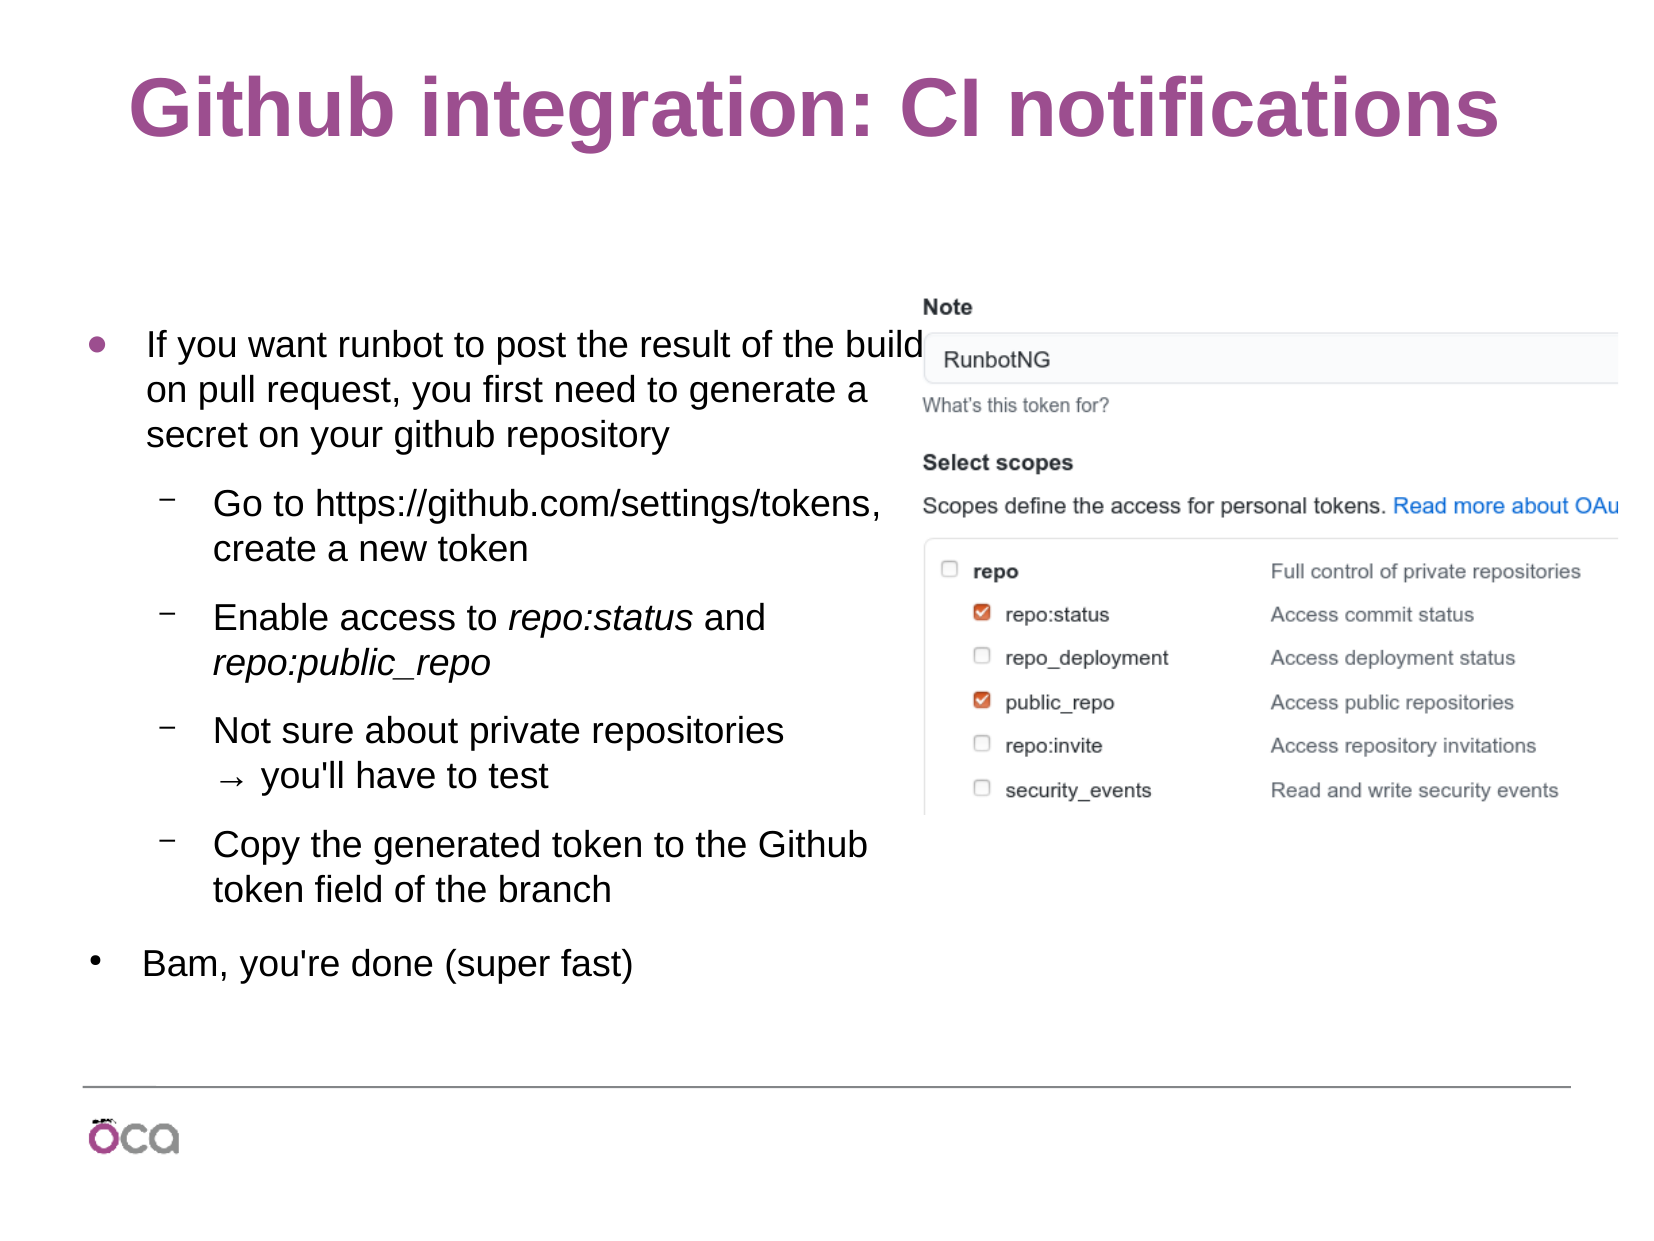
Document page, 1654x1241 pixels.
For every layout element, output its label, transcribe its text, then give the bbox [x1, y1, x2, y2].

title Github integration: CI notifications [82, 0, 1571, 207]
picture [82, 1089, 186, 1191]
picture [897, 293, 1619, 815]
list If you want runbot to post the result of the build on pull request, you first need to generate a secret on your github repository Go to https://github.com/settings/tokens, create a new token Enable access to repo:status and repo:public_repo Not sure about private repositories → you'll have to test Copy the generated token to the Github token field of the branch Bam, you're done (super fast) [71, 320, 934, 1040]
